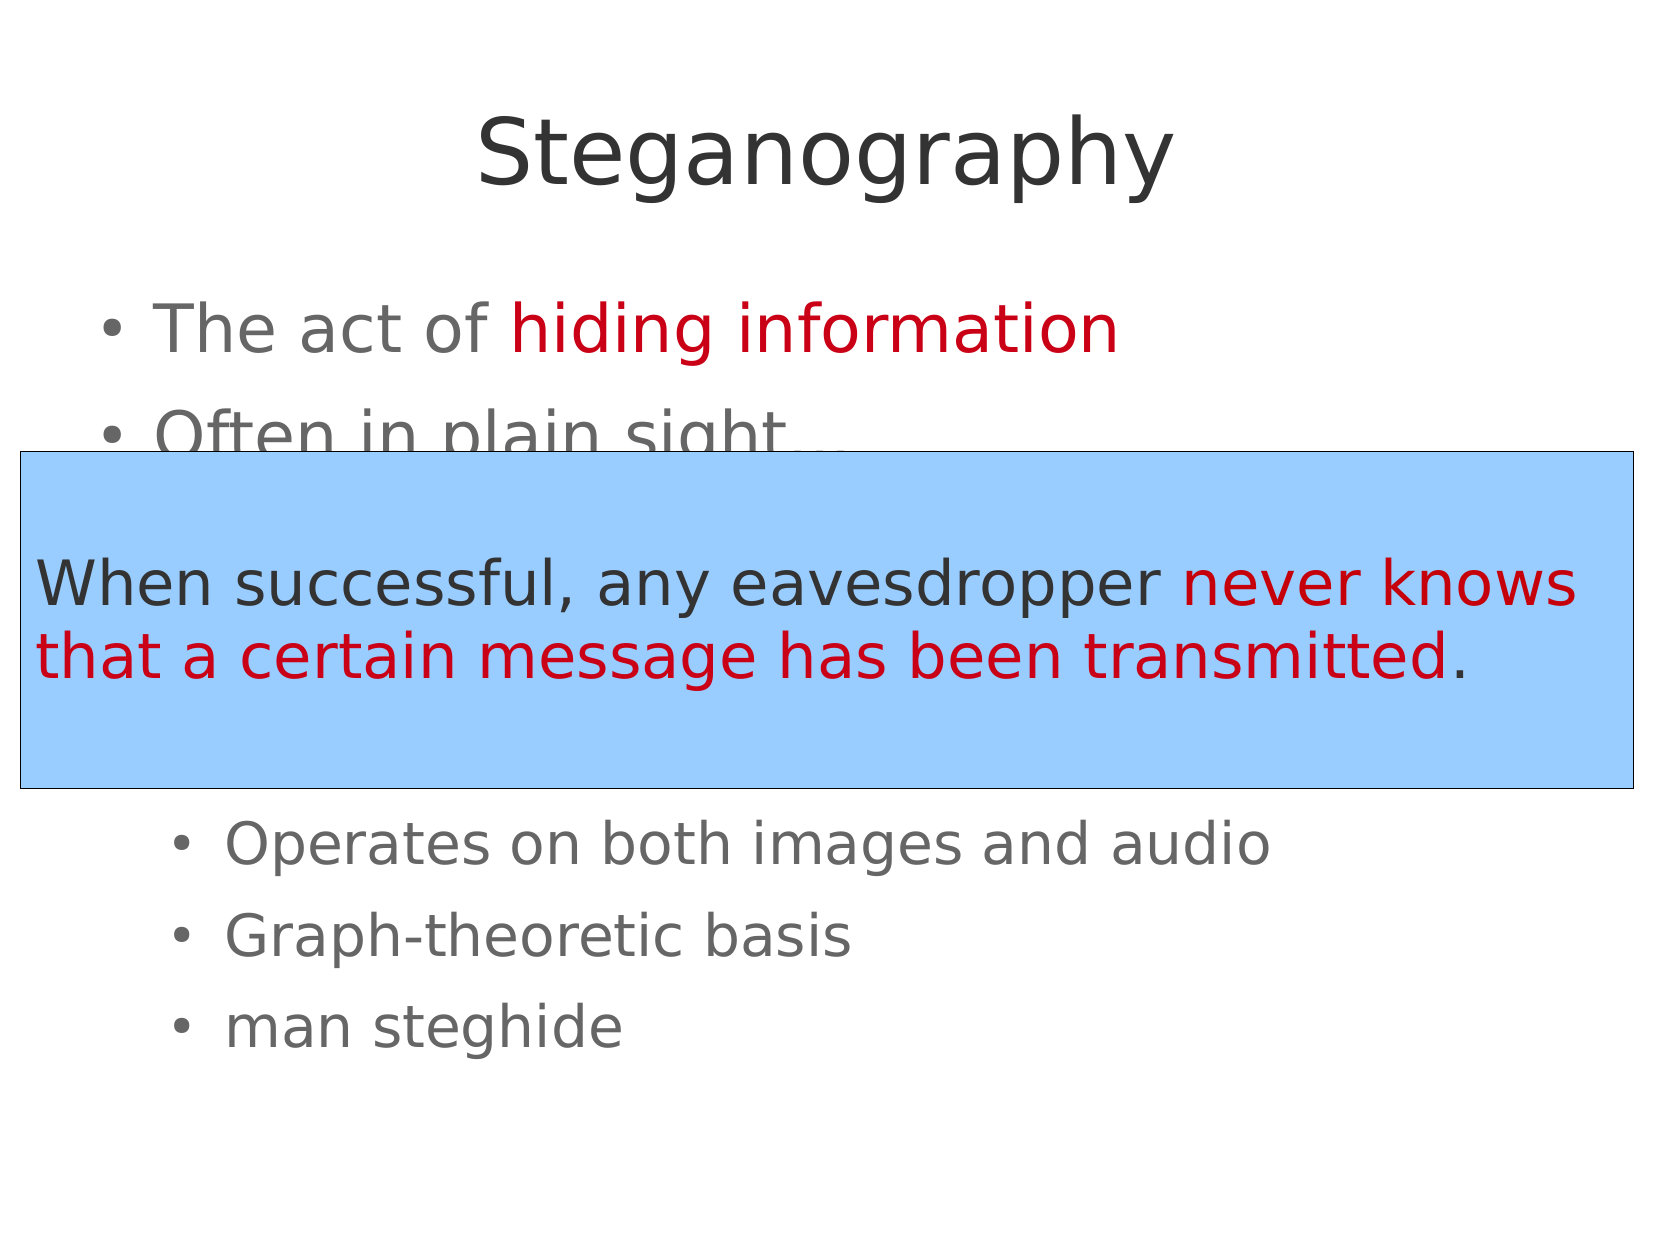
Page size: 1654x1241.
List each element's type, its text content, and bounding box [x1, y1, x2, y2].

list The act of hiding information Often in plain sight... Example: slightly modify pixel data... (R,G,B): (255,255,255) → (255,255,254) See app: steghide Operates on both images and audio Graph-theoretic basis man steghide [82, 789, 1571, 1109]
title Steganography [82, 49, 1571, 257]
text_box When successful, any eavesdropper never knows that a certain message has been transmitted. [20, 451, 1634, 789]
list The act of hiding information Often in plain sight... Example: slightly modify pixel data... (R,G,B): (255,255,255) → (255,255,254) See app: steghide Operates on both images and audio Graph-theoretic basis man steghide [82, 290, 1571, 451]
